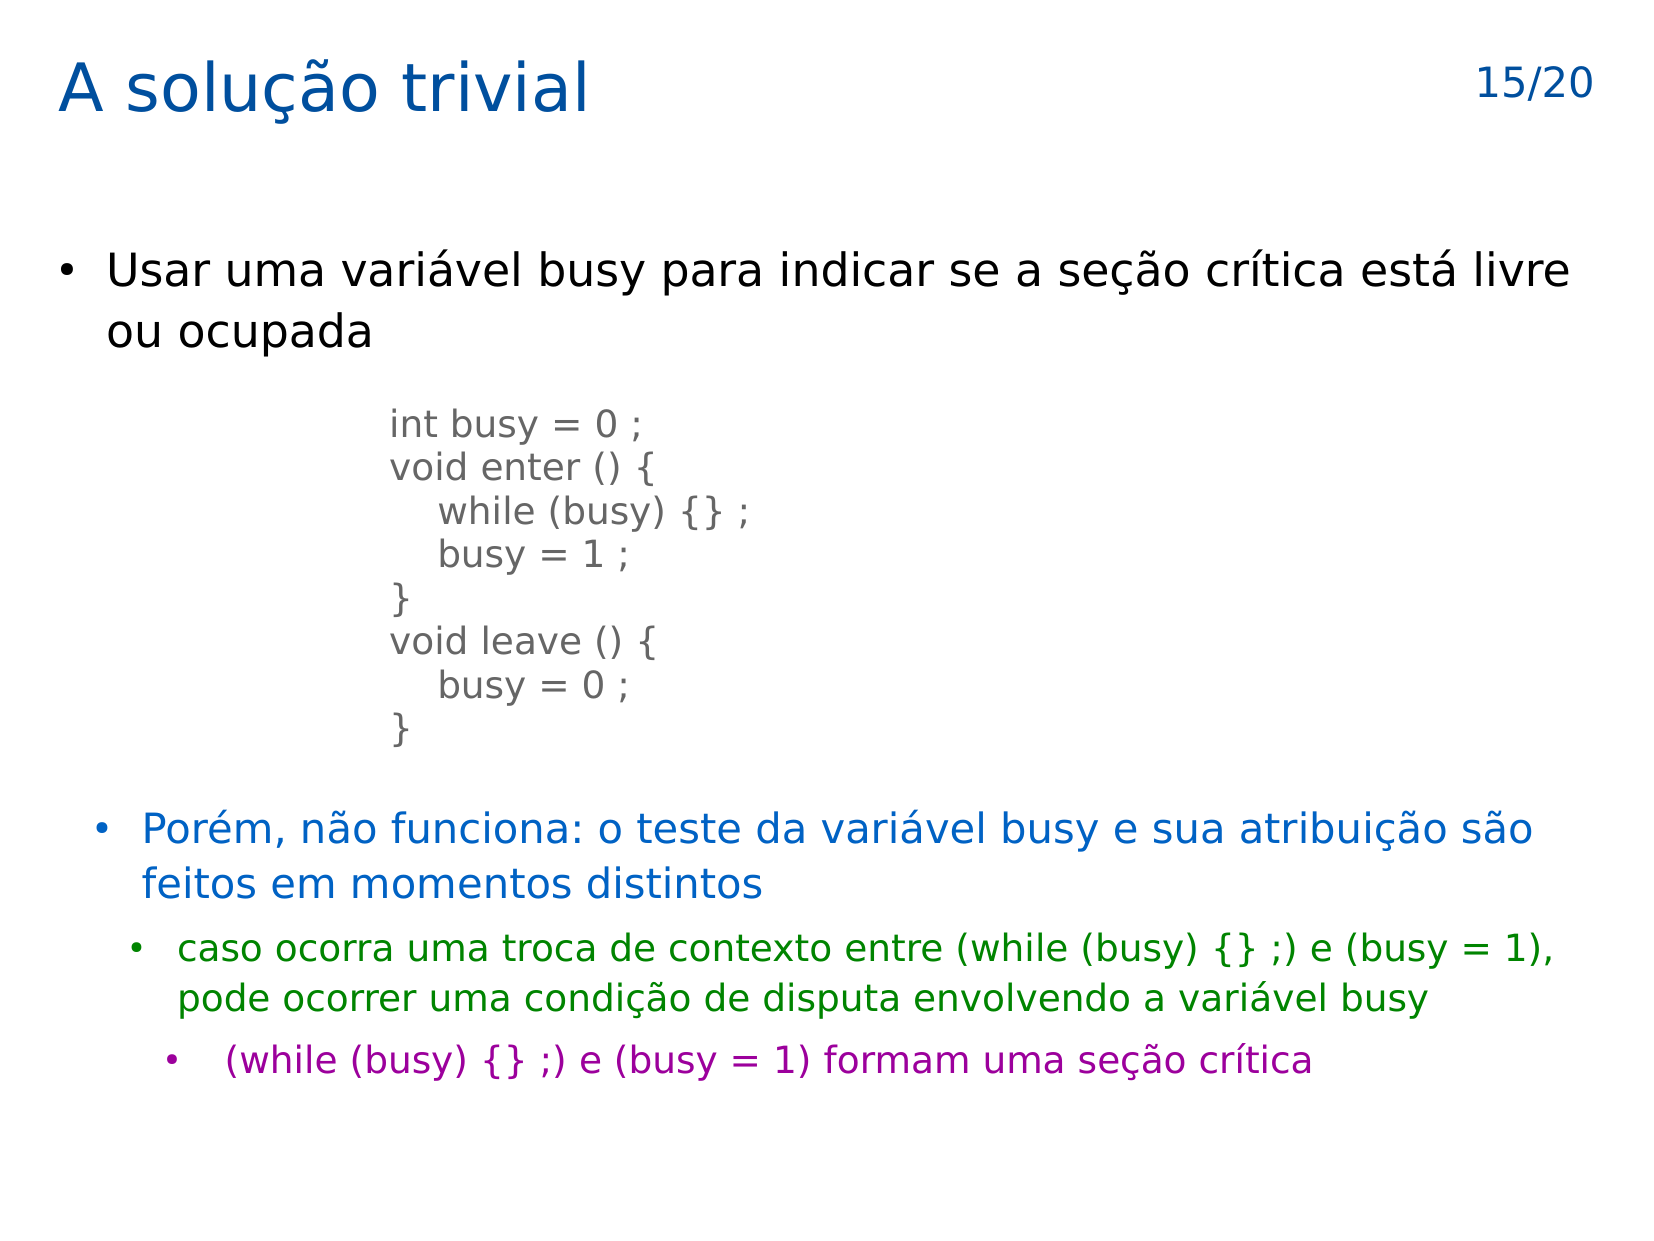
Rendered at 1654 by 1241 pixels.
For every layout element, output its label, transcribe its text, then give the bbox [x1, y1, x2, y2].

text_box int busy = 0 ; void enter () { while (busy) {} ; busy = 1 ; } void leave () { busy = 0 ; } [374, 395, 879, 759]
list Usar uma variável busy para indicar se a seção crítica está livre ou ocupada Porém, não funciona: o teste da variável busy e sua atribuição são feitos em momentos distintos caso ocorra uma troca de contexto entre (while (busy) {} ;) e (busy = 1), pode ocorrer uma condição de disputa envolvendo a variável busy (while (busy) {} ;) e (busy = 1) formam uma seção crítica [59, 236, 1595, 1211]
title A solução trivial [59, 29, 1625, 148]
